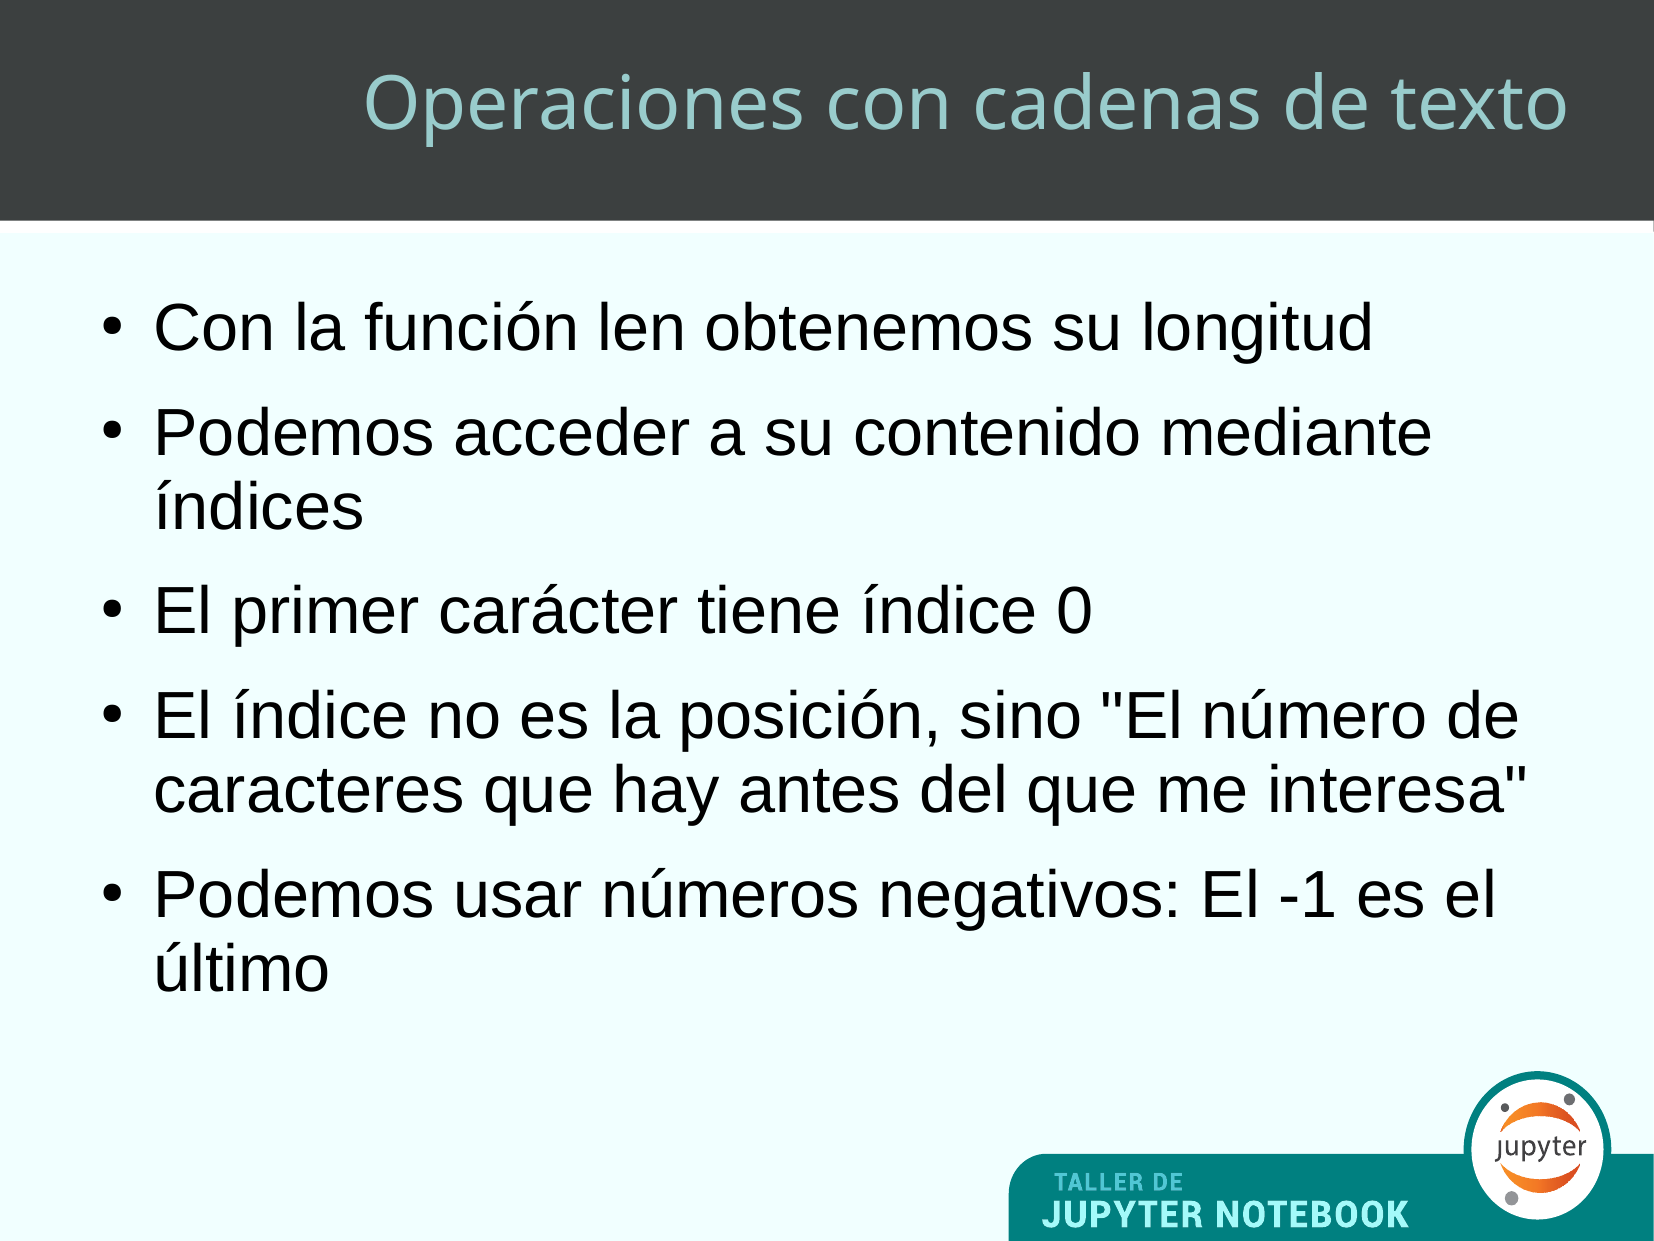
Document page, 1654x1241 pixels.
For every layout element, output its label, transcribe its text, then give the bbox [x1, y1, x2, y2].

title Operaciones con cadenas de texto [82, 49, 1571, 257]
list Con la función len obtenemos su longitud Podemos acceder a su contenido mediante índices El primer carácter tiene índice 0 El índice no es la posición, sino "El número de caracteres que hay antes del que me interesa" Podemos usar números negativos: El -1 es el último [82, 290, 1571, 1010]
